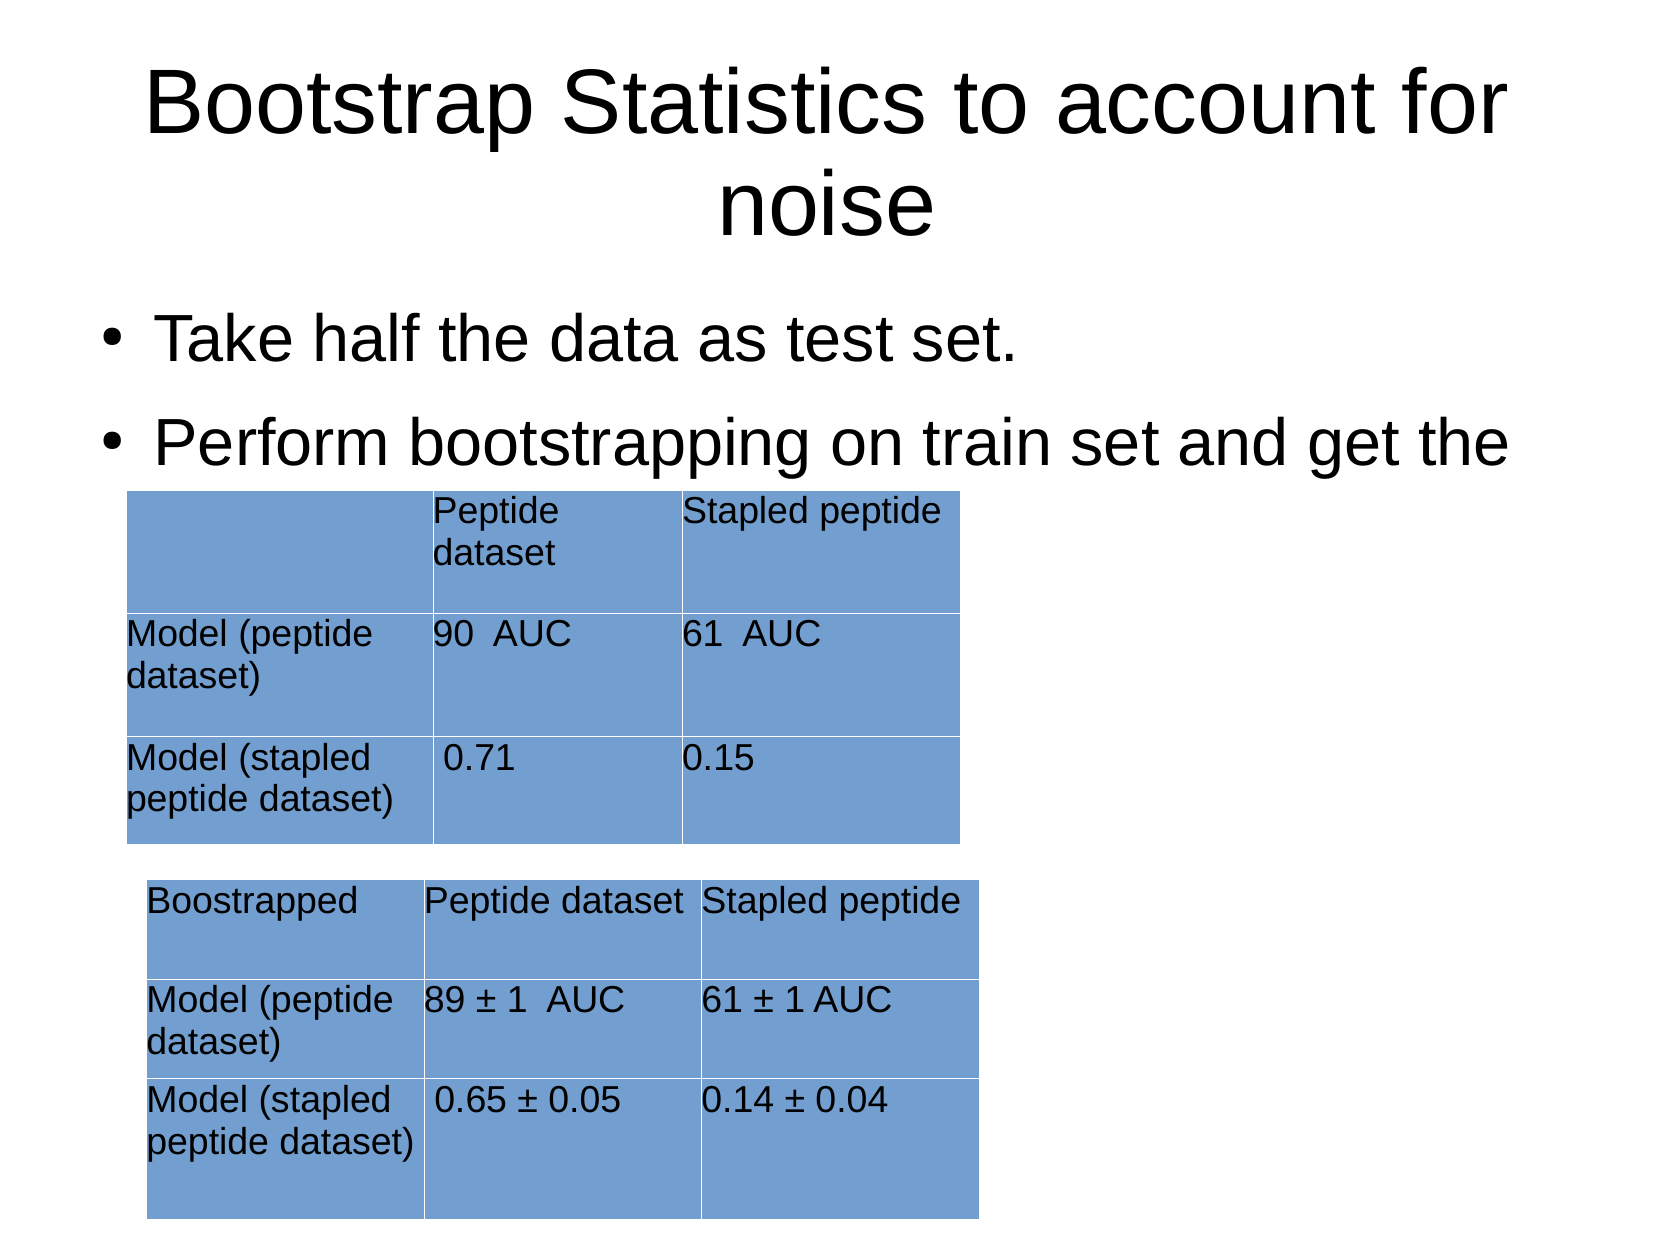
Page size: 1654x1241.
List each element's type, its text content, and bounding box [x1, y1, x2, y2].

table_header [127, 491, 433, 613]
table_cell 61 AUC [683, 614, 960, 736]
table_cell 0.14 ± 0.04 [702, 1079, 979, 1219]
table_cell 90 AUC [434, 614, 682, 736]
table_cell 0.14 ± 0.04 [706, 1089, 717, 1110]
table_header Peptide dataset [434, 491, 682, 613]
table_cell 0.15 [687, 747, 698, 768]
table_header Boostrapped [147, 880, 424, 979]
table_cell 90 AUC [434, 633, 448, 644]
table_cell 61 ± 1 AUC [702, 980, 979, 1078]
table_cell 0.71 [434, 737, 682, 844]
table_cell 89 ± 1 AUC [425, 980, 701, 1078]
title Bootstrap Statistics to account for noise [82, 49, 1571, 257]
table_cell Model (peptide dataset) [127, 614, 433, 736]
table_header Stapled peptide [683, 491, 960, 613]
table_cell Model (peptide dataset) [147, 980, 424, 1078]
list Take half the data as test set. Perform bootstrapping on train set and get the result [82, 300, 1571, 1021]
table_header Peptide dataset [425, 880, 701, 979]
table_cell 90 AUC [437, 623, 447, 635]
table_cell Model (stapled peptide dataset) [127, 737, 433, 844]
table_cell Model (stapled peptide dataset) [147, 1079, 424, 1219]
table_cell 0.15 [683, 737, 960, 844]
table_header Stapled peptide [702, 880, 979, 979]
table_cell 0.65 ± 0.05 [425, 1079, 701, 1219]
